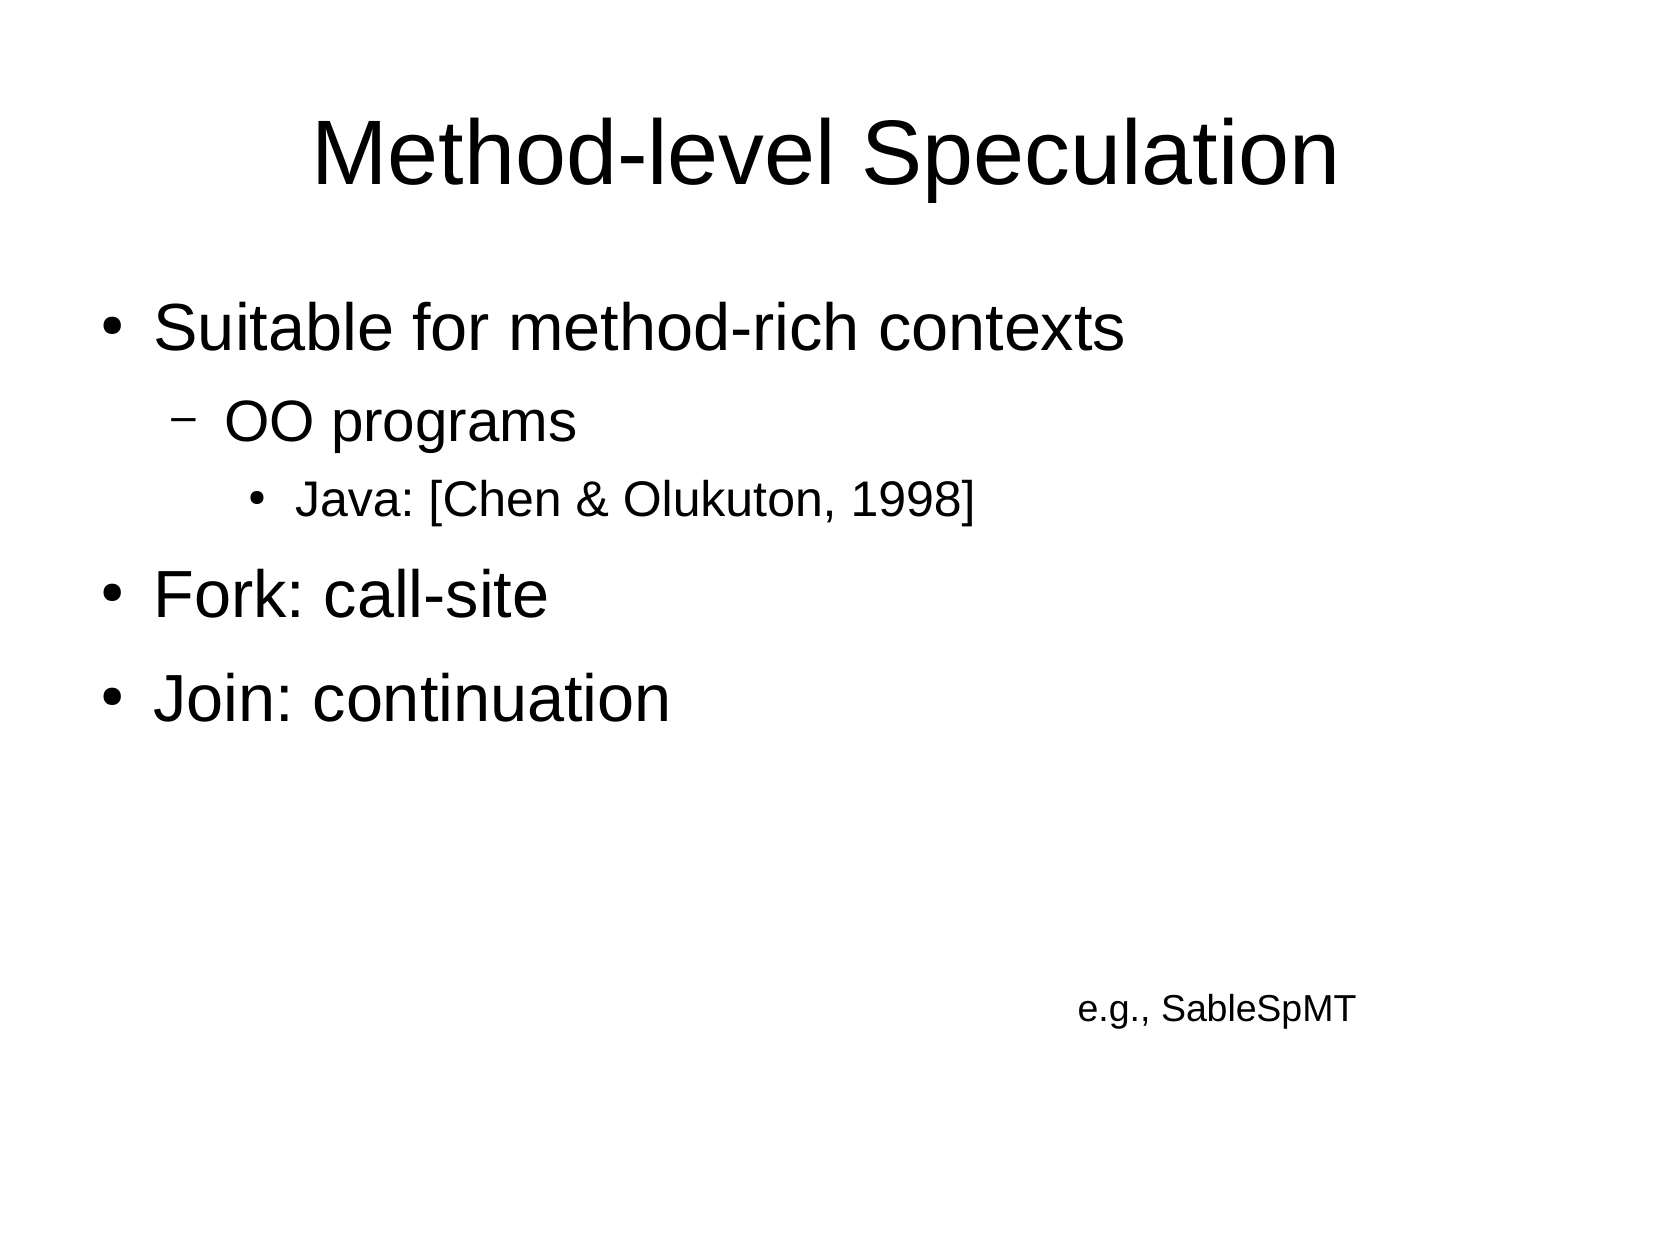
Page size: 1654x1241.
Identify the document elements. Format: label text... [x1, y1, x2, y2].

text_box e.g., SableSpMT [1062, 980, 1489, 1038]
list Suitable for method-rich contexts OO programs Java: [Chen & Olukuton, 1998] Fork: call-site Join: continuation [82, 290, 1571, 1010]
title Method-level Speculation [82, 49, 1571, 257]
